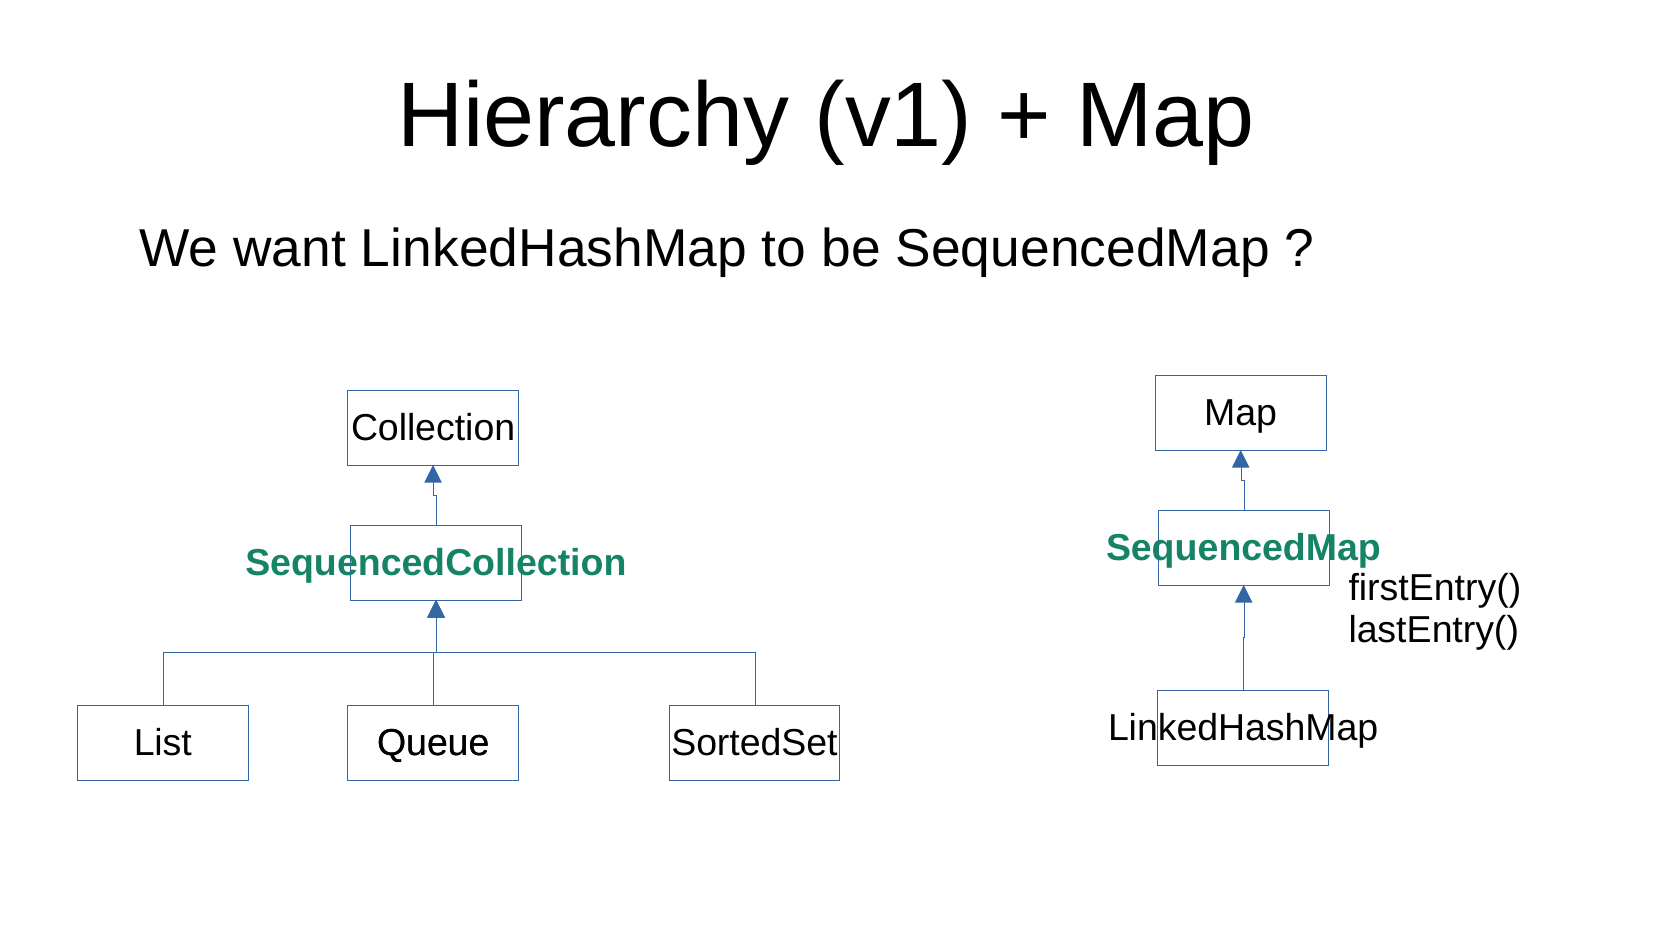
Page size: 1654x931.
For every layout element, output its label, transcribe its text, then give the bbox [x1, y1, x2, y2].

list We want LinkedHashMap to be SequencedMap ? [82, 217, 1571, 316]
text_box SequencedCollection [350, 525, 522, 601]
text_box Queue [347, 705, 519, 781]
text_box Map [1155, 375, 1327, 451]
text_box firstEntry() lastEntry() [1333, 558, 1601, 658]
text_box SortedSet [669, 705, 840, 781]
text_box LinkedHashMap [1157, 690, 1329, 766]
text_box SequencedMap [1158, 510, 1330, 586]
title Hierarchy (v1) + Map [82, 37, 1571, 193]
text_box Collection [347, 390, 519, 466]
text_box List [77, 705, 249, 781]
